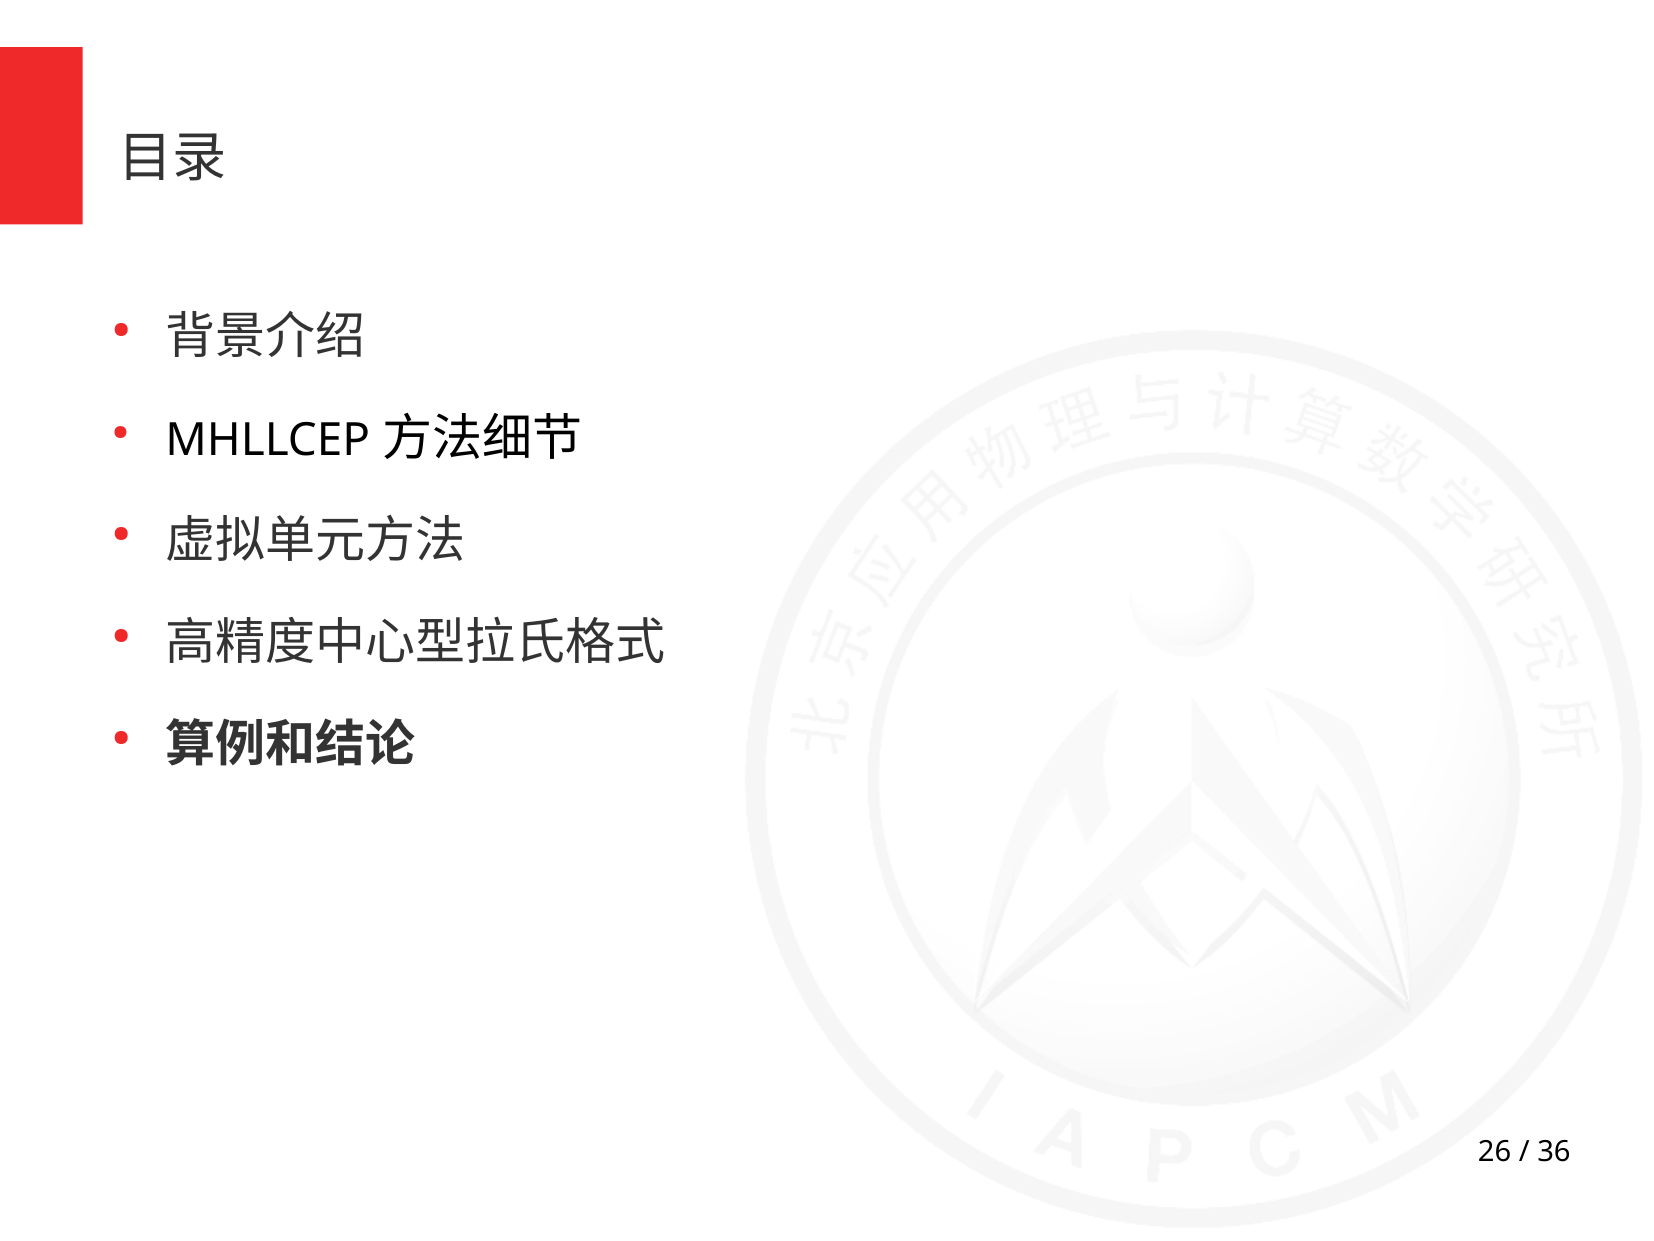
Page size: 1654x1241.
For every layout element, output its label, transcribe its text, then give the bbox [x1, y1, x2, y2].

list 背景介绍 MHLLCEP方法细节 虚拟单元方法 高精度中心型拉氏格式 算例和结论 [94, 295, 1512, 1015]
picture [732, 321, 1654, 1241]
title 目录 [118, 49, 1571, 257]
